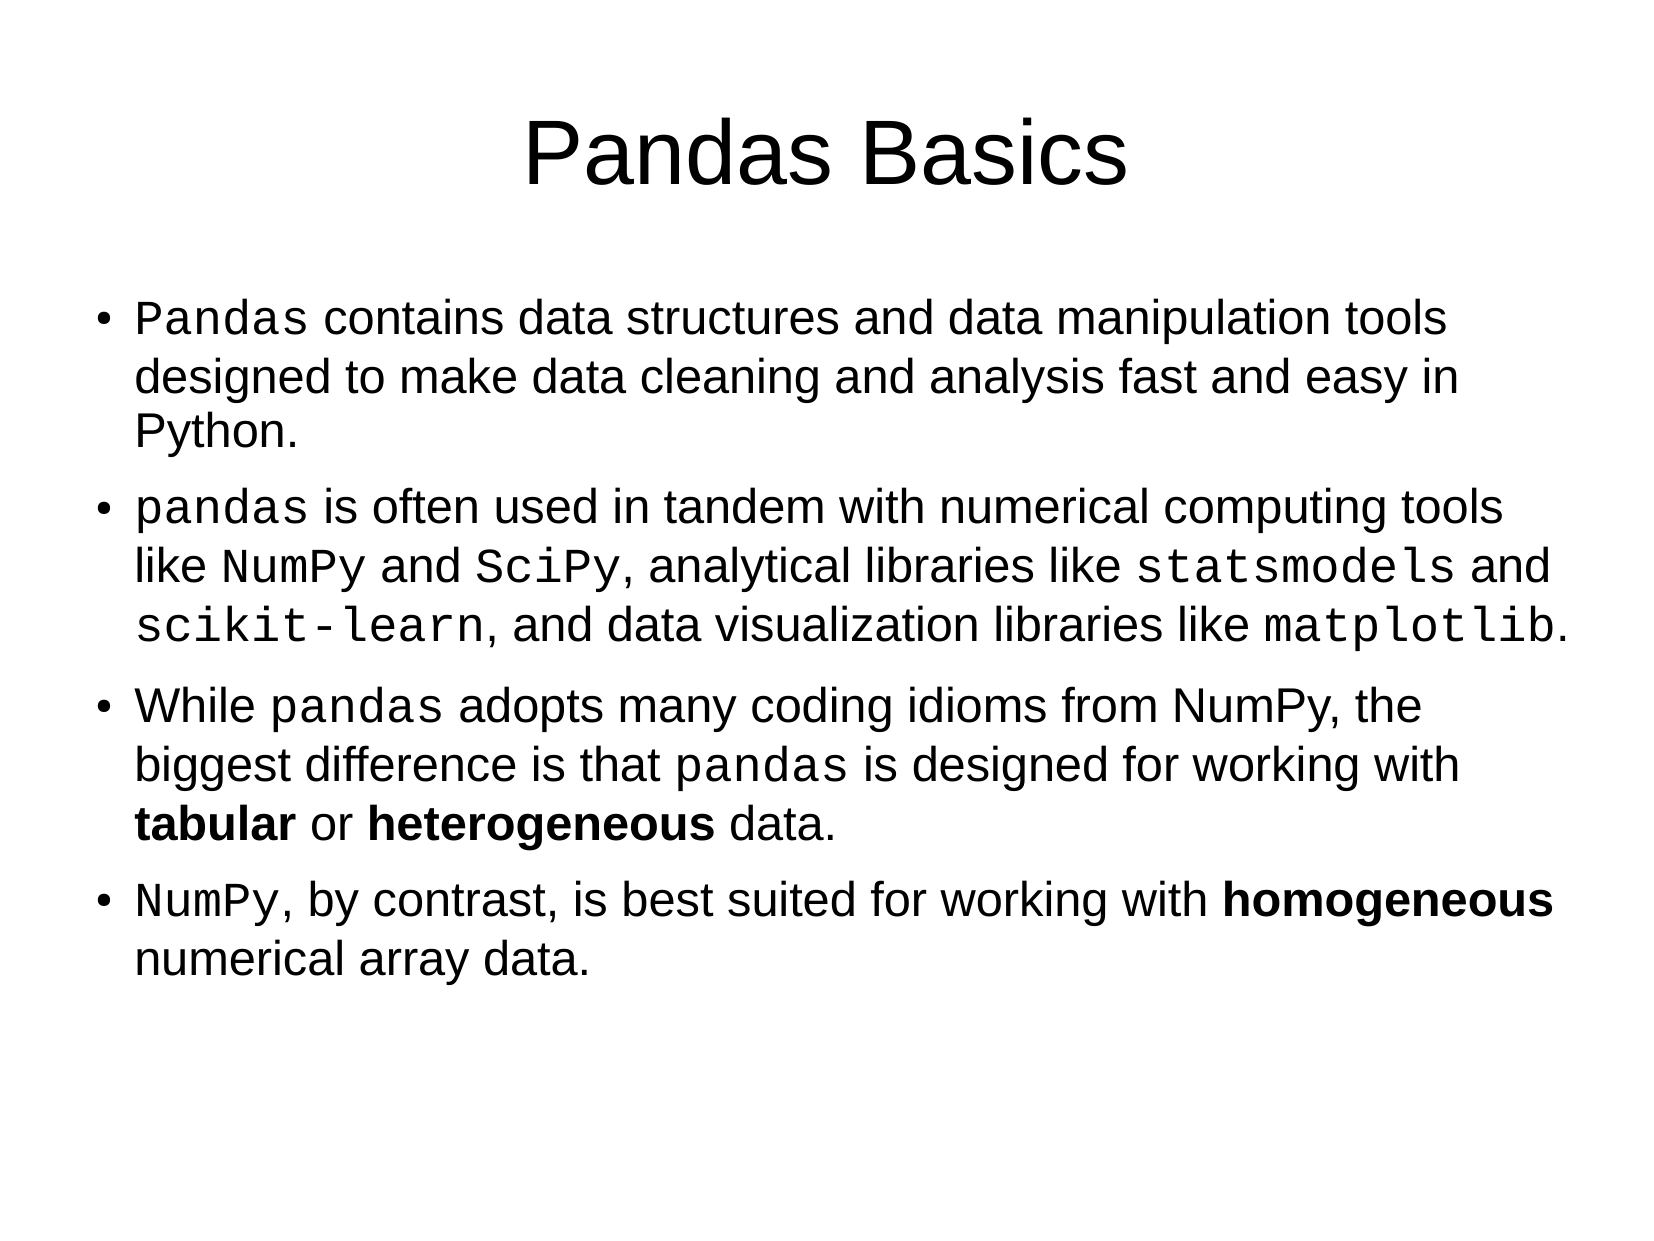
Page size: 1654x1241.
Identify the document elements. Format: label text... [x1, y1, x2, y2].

list Pandas contains data structures and data manipulation tools designed to make data cleaning and analysis fast and easy in Python. pandas is often used in tandem with numerical computing tools like NumPy and SciPy, analytical libraries like statsmodels and scikit-learn, and data visualization libraries like matplotlib. While pandas adopts many coding idioms from NumPy, the biggest difference is that pandas is designed for working with tabular or heterogeneous data. NumPy, by contrast, is best suited for working with homogeneous numerical array data. [82, 290, 1571, 1010]
title Pandas Basics [82, 0, 1571, 290]
